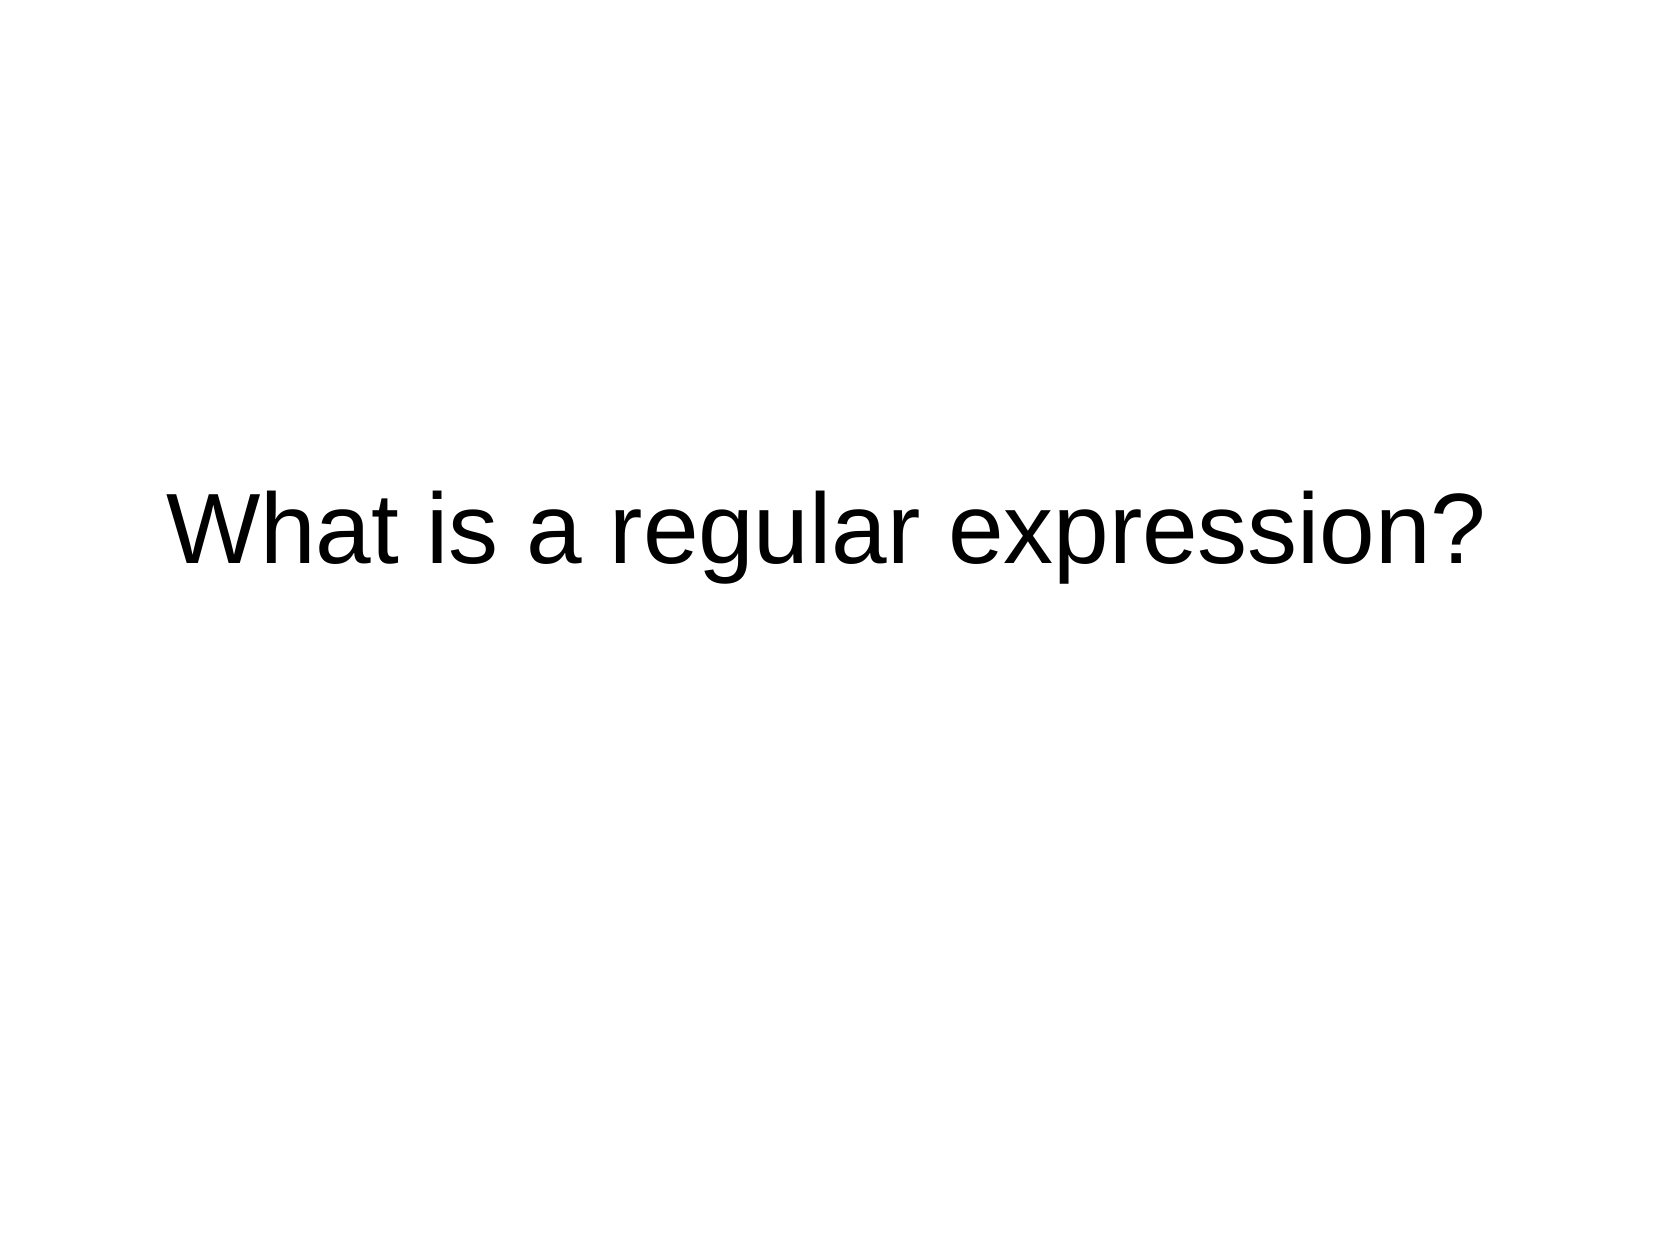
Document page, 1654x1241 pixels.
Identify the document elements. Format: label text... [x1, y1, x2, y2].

subtitle What is a regular expression? [82, 49, 1571, 1010]
